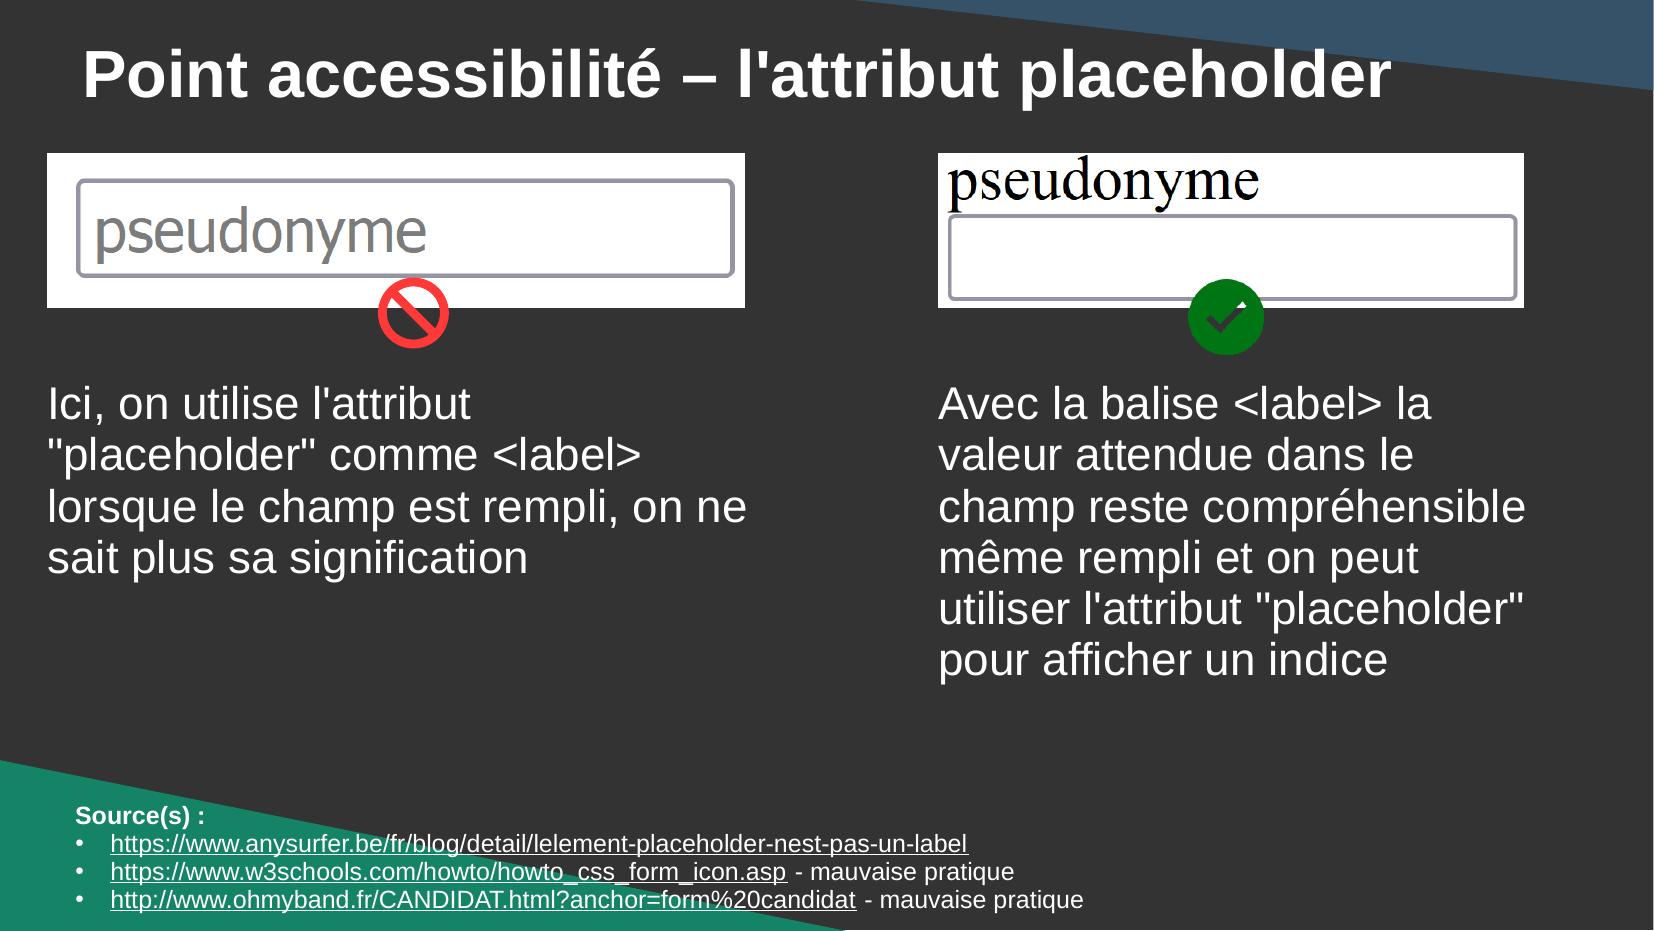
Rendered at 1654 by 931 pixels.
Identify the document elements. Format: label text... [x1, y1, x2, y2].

title Avec la balise <label> la valeur attendue dans le champ reste compréhensible même rempli et on peut utiliser l'attribut "placeholder" pour afficher un indice [938, 378, 1536, 686]
picture [399, 287, 439, 308]
title Point accessibilité – l'attribut placeholder [82, 37, 1571, 122]
text_box [377, 277, 449, 349]
title Ici, on utilise l'attribut "placeholder" comme <label> lorsque le champ est rempli, on ne sait plus sa signification [47, 377, 751, 584]
picture [938, 153, 1524, 355]
text_box [854, 0, 1654, 91]
picture [388, 299, 401, 308]
picture [47, 153, 745, 308]
text_box Source(s) : https://www.anysurfer.be/fr/blog/detail/lelement-placeholder-nest-pas-un-label https://www.w3schools.com/howto/howto_css_form_icon.asp - mauvaise pratique http://www.ohmyband.fr/CANDIDAT.html?anchor=form%20candidat - mauvaise pratique [60, 794, 1546, 931]
text_box [0, 760, 168, 931]
